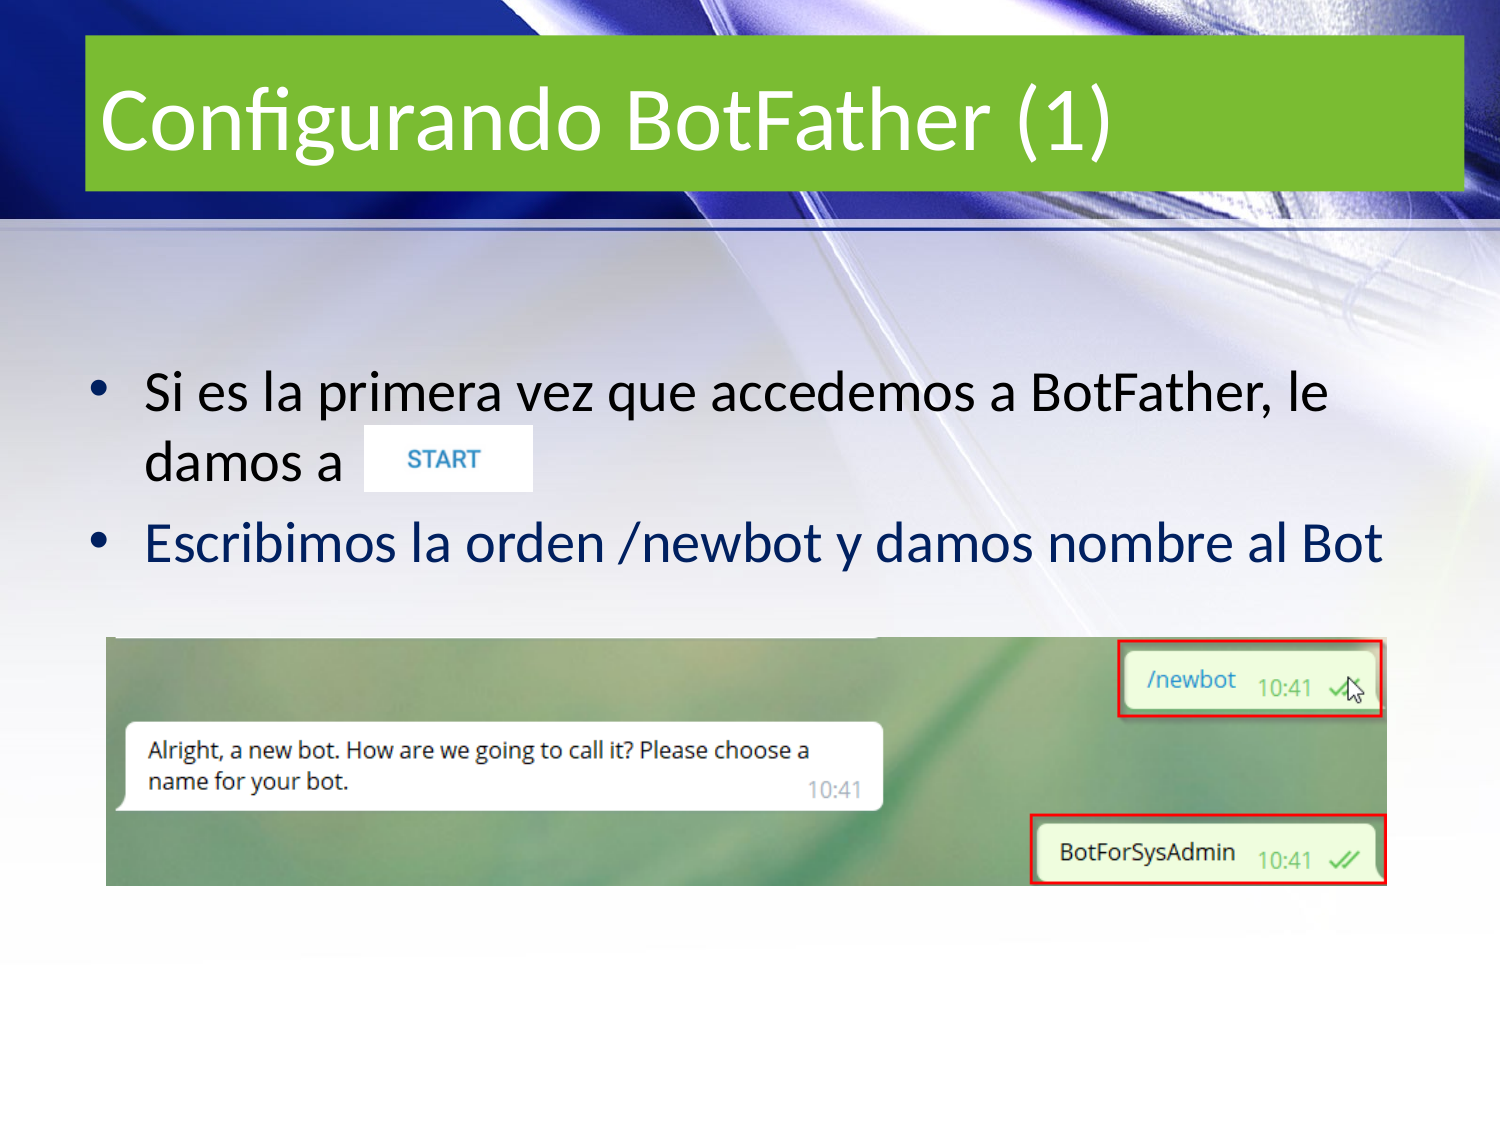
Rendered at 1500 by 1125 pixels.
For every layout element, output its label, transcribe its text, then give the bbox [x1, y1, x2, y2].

picture [0, 0, 1500, 1125]
text_box Si es la primera vez que accedemos a BotFather, le damos a Escribimos la orden /newbot y damos nombre al Bot [73, 345, 1424, 989]
text_box Configurando BotFather (1) [85, 35, 1465, 192]
